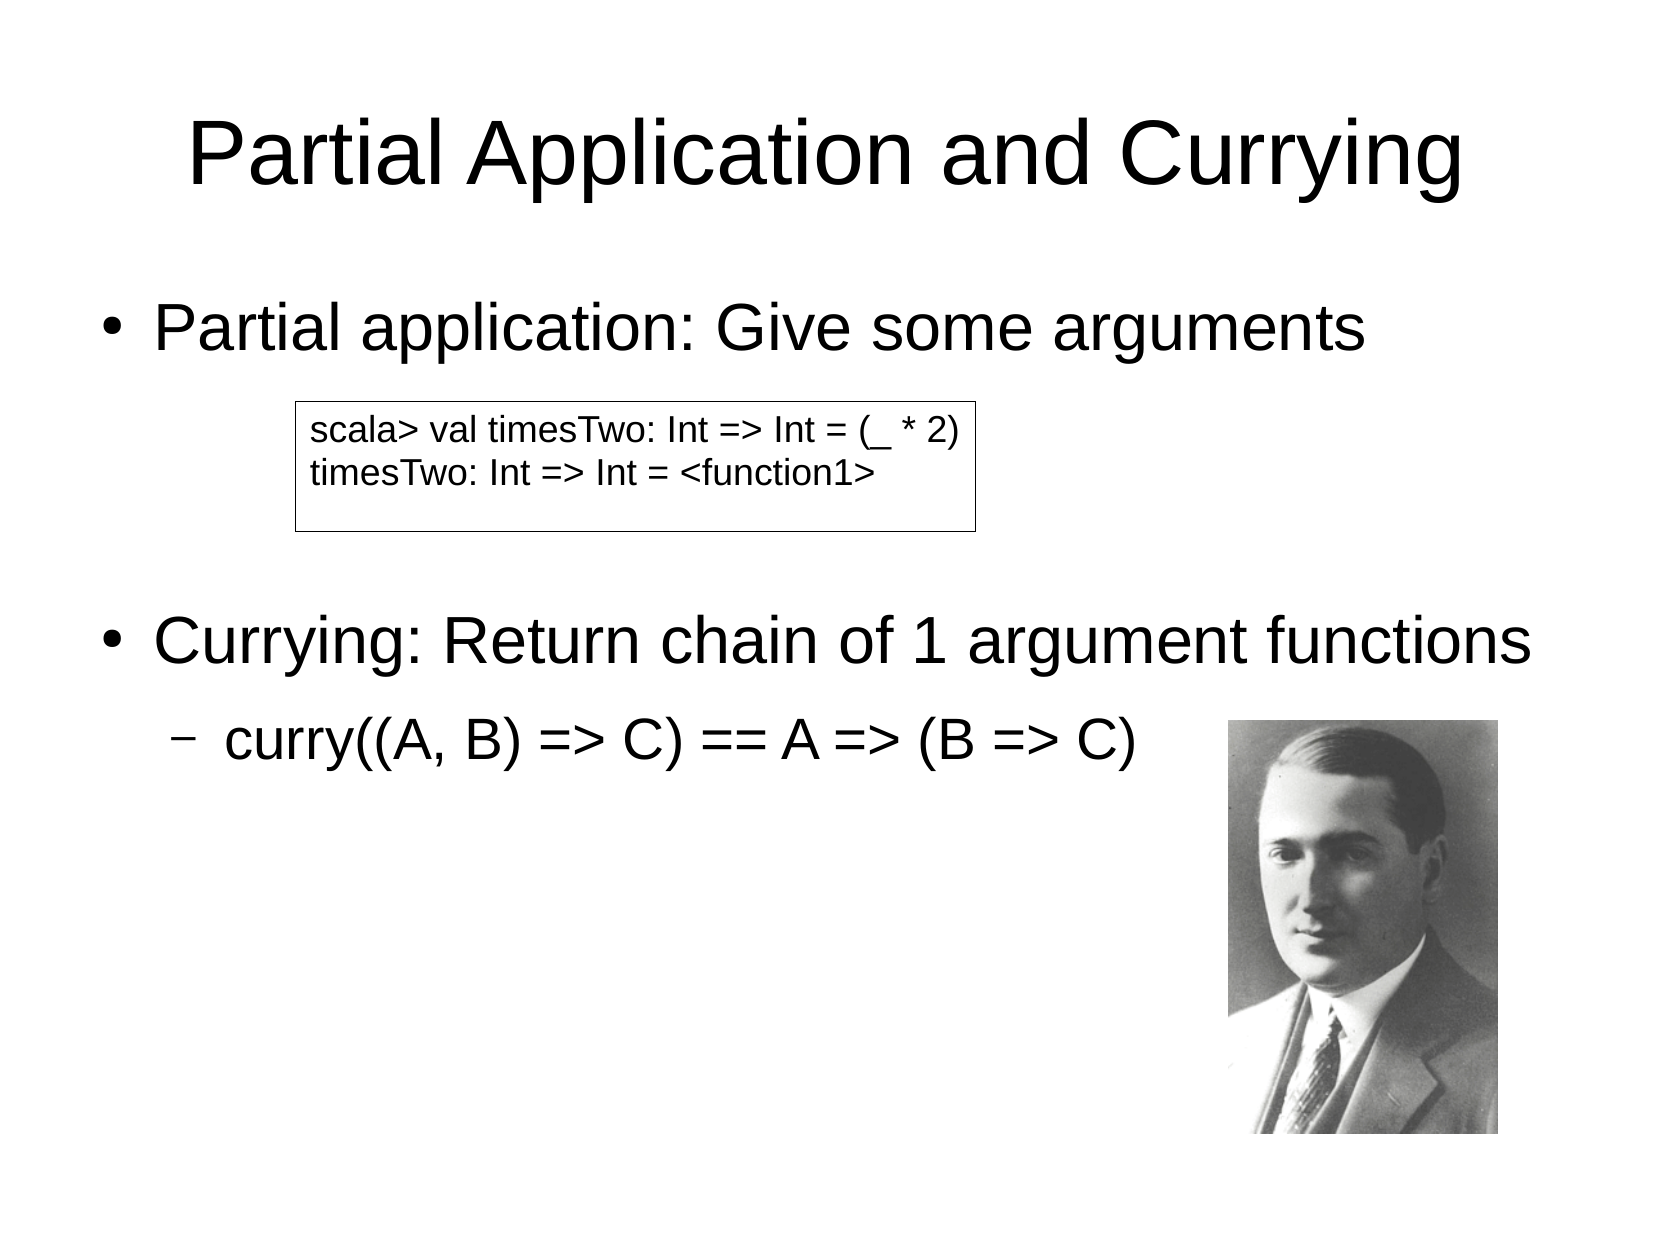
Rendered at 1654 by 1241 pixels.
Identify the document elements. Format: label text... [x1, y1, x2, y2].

title Partial Application and Currying [82, 49, 1571, 257]
picture [1228, 720, 1498, 1134]
text_box scala> val timesTwo: Int => Int = (_ * 2) timesTwo: Int => Int = <function1> [295, 401, 976, 532]
list Partial application: Give some arguments Currying: Return chain of 1 argument functions curry((A, B) => C) == A => (B => C) [82, 290, 1538, 1010]
